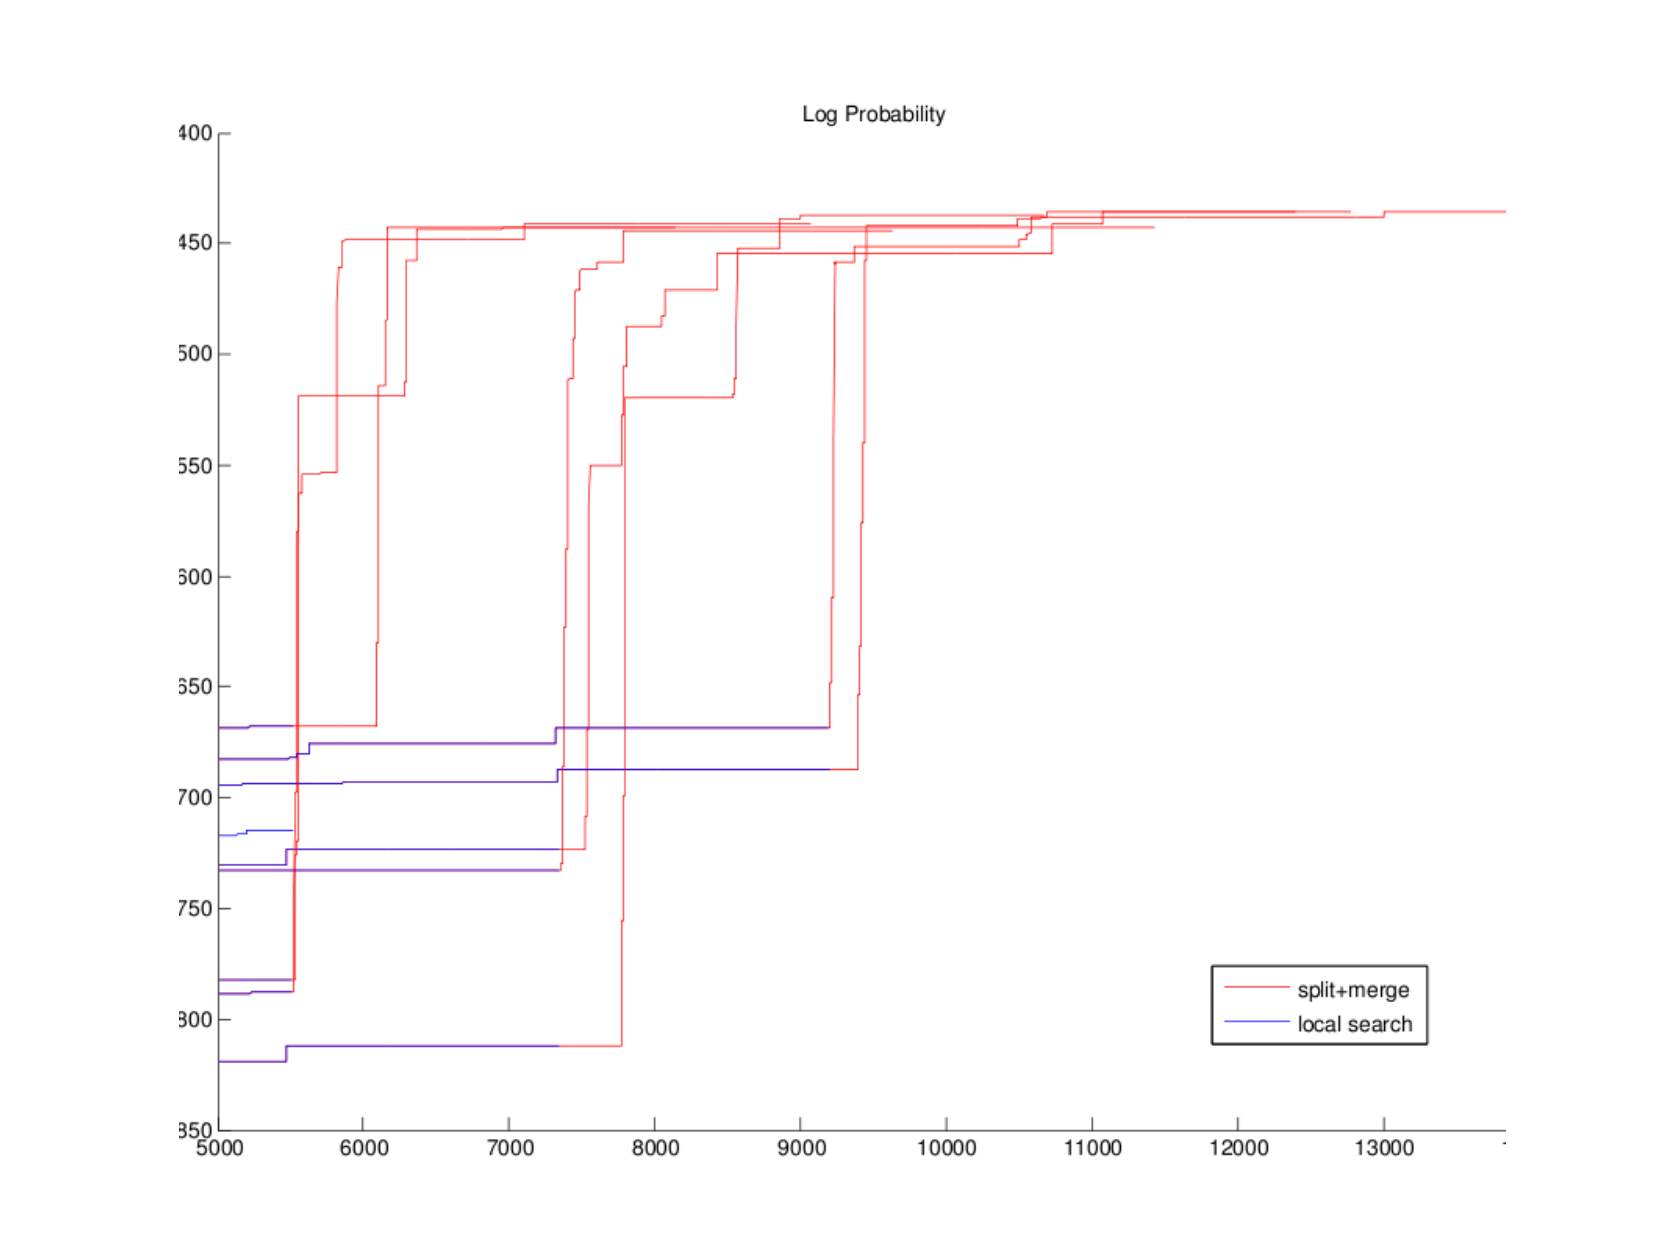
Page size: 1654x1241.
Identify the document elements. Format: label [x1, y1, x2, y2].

picture [179, 59, 1506, 1185]
